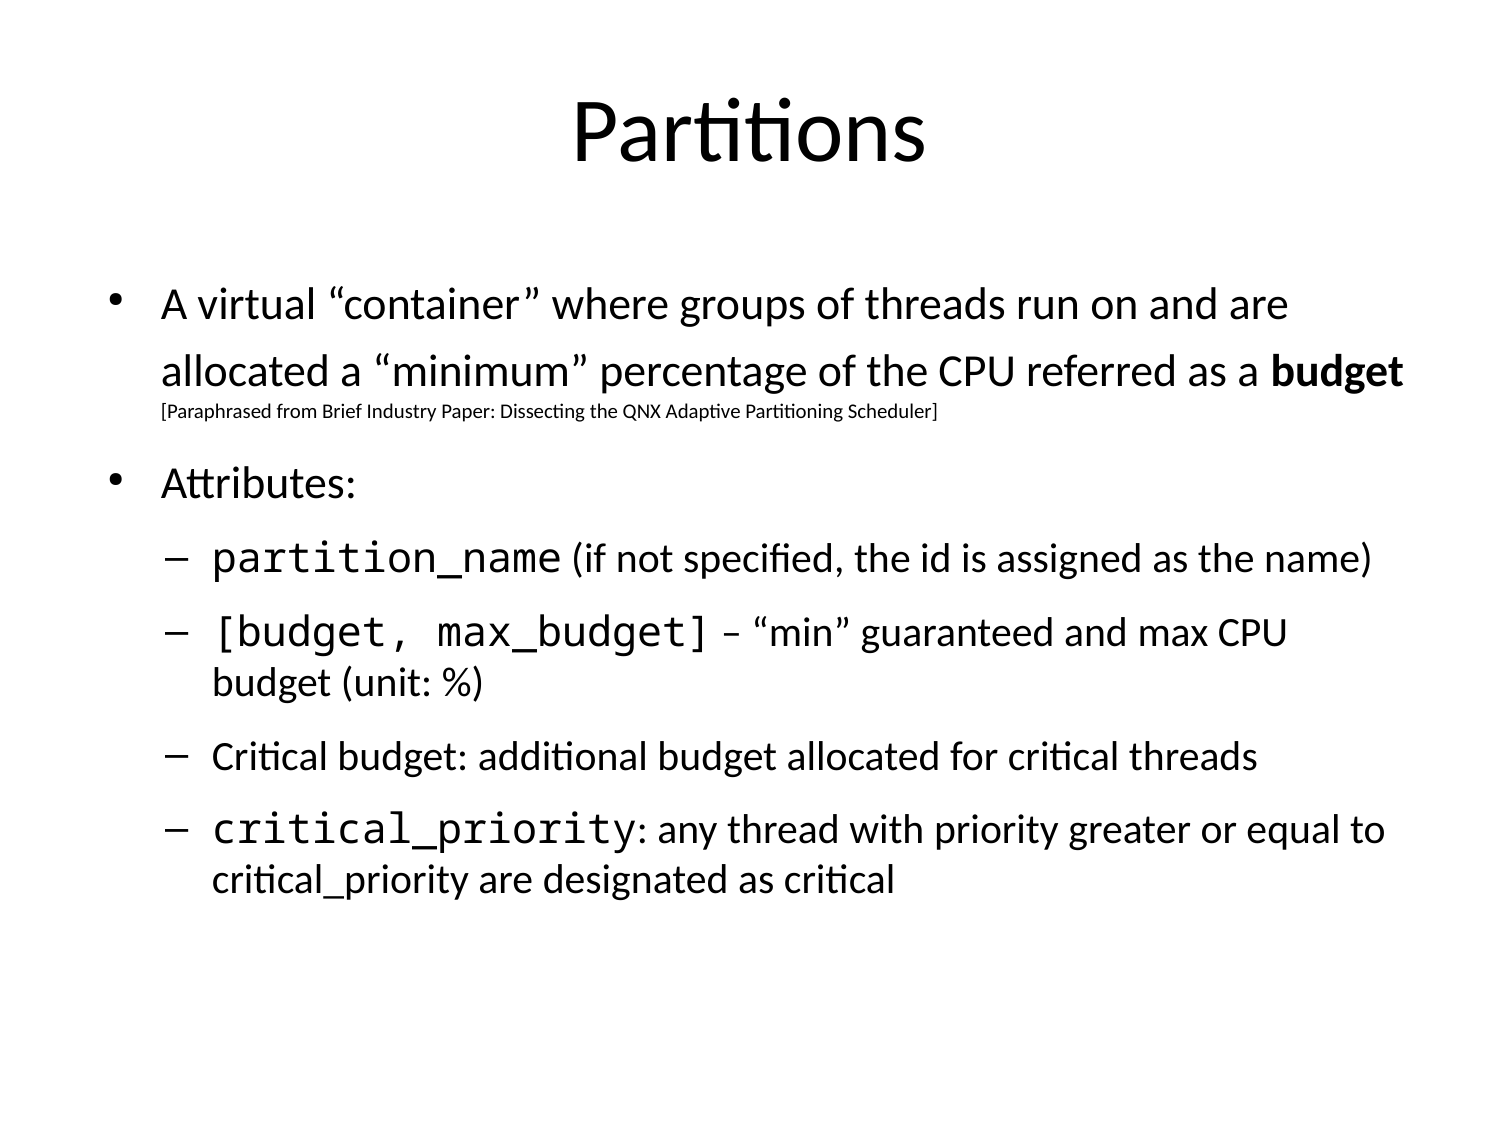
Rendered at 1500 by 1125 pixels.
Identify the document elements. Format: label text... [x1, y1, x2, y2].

title Partitions [75, 45, 1425, 233]
list A virtual “container” where groups of threads run on and are allocated a “minimum” percentage of the CPU referred as a budget [Paraphrased from Brief Industry Paper: Dissecting the QNX Adaptive Partitioning Scheduler] Attributes: partition_name (if not specified, the id is assigned as the name) [budget, max_budget] – “min” guaranteed and max CPU budget (unit: %) Critical budget: additional budget allocated for critical threads critical_priority: any thread with priority greater or equal to critical_priority are designated as critical [75, 265, 1426, 1009]
